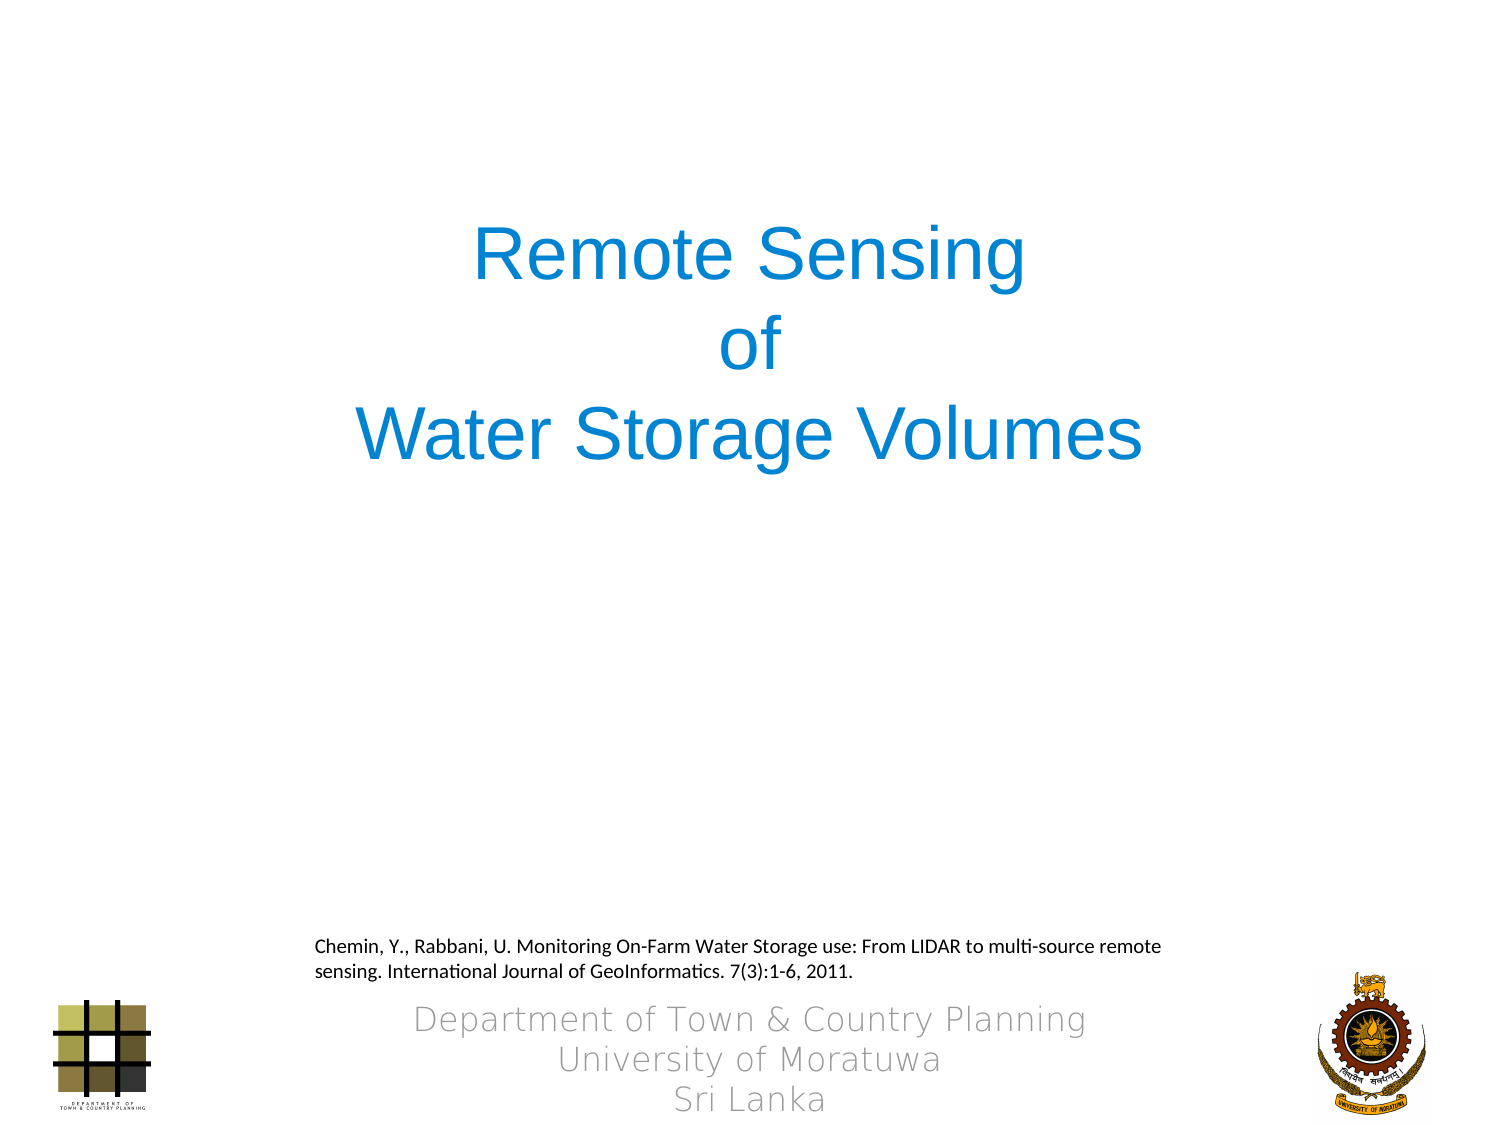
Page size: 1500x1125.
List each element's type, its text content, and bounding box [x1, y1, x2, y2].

title Remote Sensing of Water Storage Volumes [75, 196, 1426, 482]
picture [53, 1000, 151, 1110]
picture [1312, 966, 1435, 1125]
text_box Chemin, Y., Rabbani, U. Monitoring On-Farm Water Storage use: From LIDAR to multi-source remote sensing. International Journal of GeoInformatics. 7(3):1-6, 2011. [300, 925, 1236, 991]
